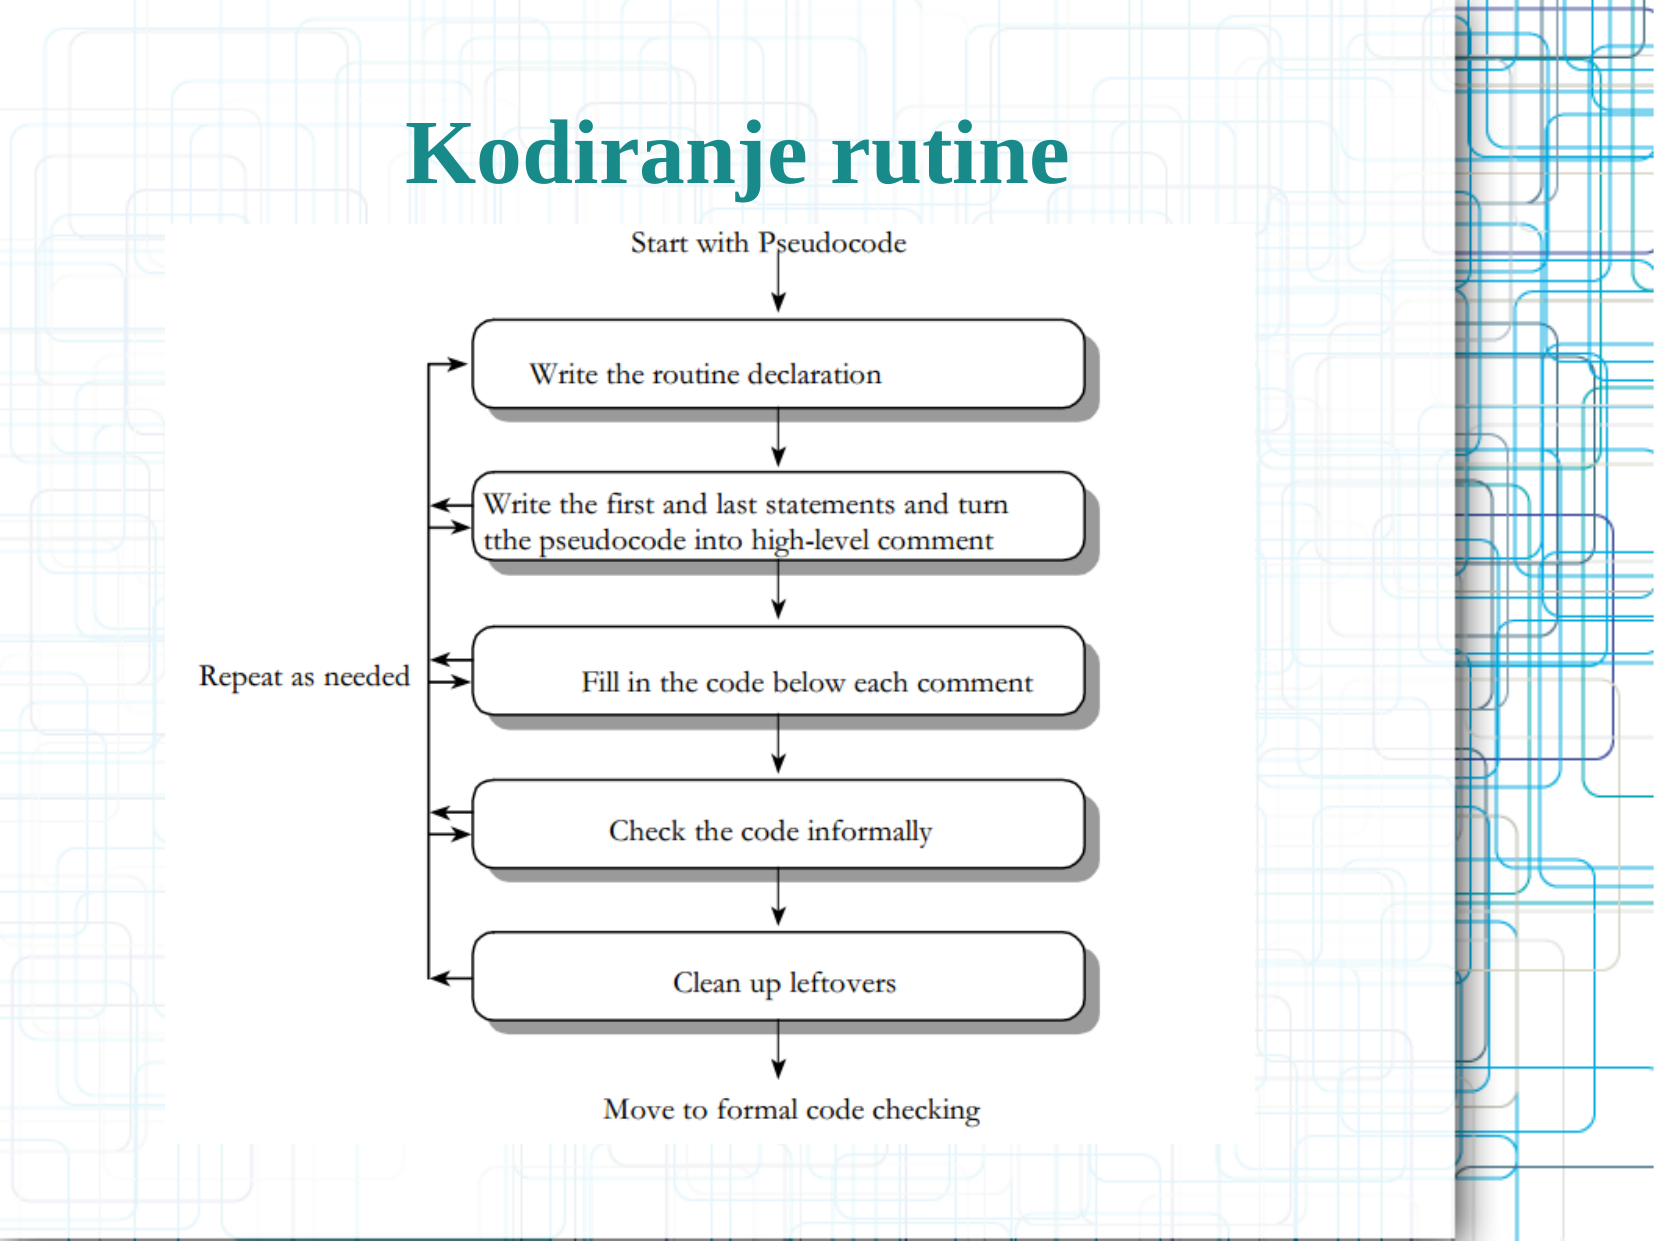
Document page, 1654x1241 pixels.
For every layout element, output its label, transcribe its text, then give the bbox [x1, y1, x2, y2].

picture [0, 0, 1654, 1241]
title Kodiranje rutine [59, 49, 1418, 257]
